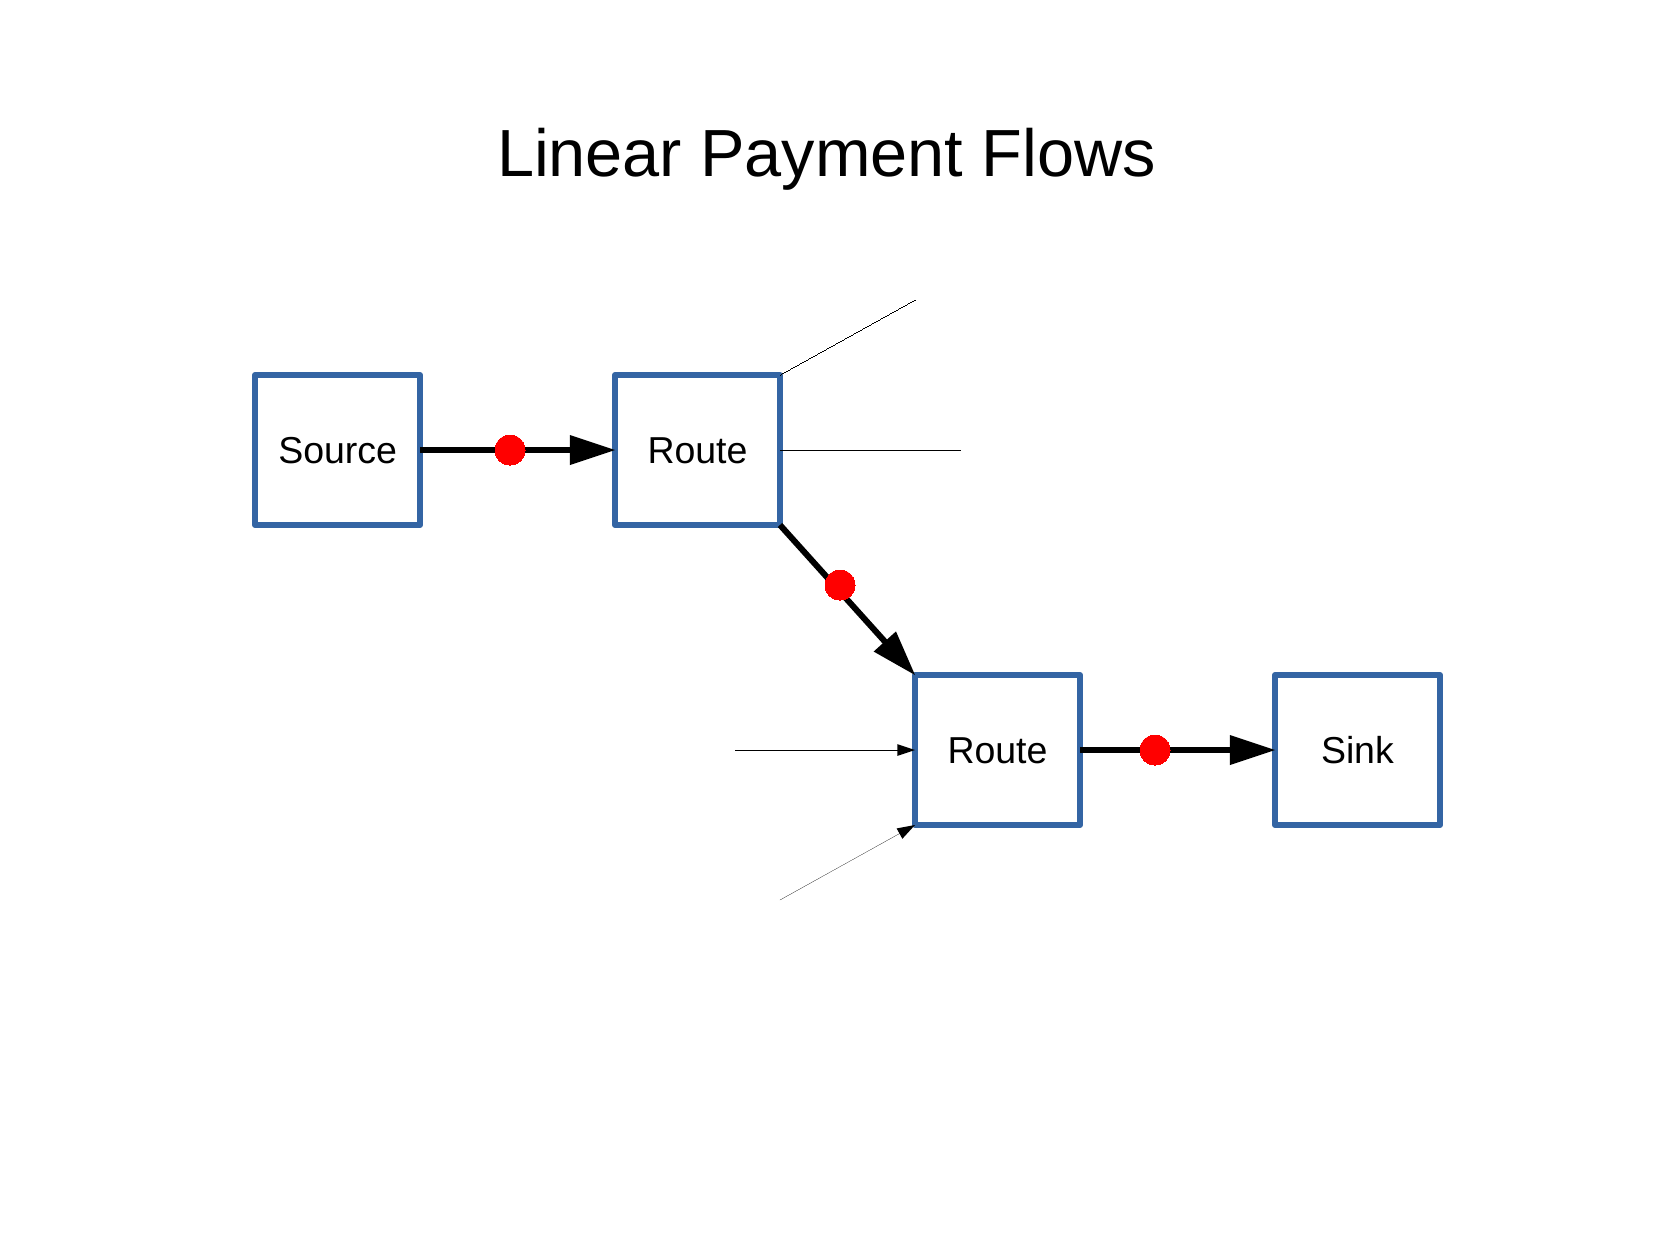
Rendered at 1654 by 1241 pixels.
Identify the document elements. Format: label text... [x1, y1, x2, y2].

text_box Source [255, 375, 421, 526]
text_box Route [915, 675, 1081, 826]
text_box [495, 435, 526, 466]
title Linear Payment Flows [82, 49, 1571, 257]
text_box [1140, 735, 1171, 766]
text_box Sink [1275, 675, 1441, 826]
text_box Route [615, 375, 781, 526]
text_box [825, 570, 856, 601]
